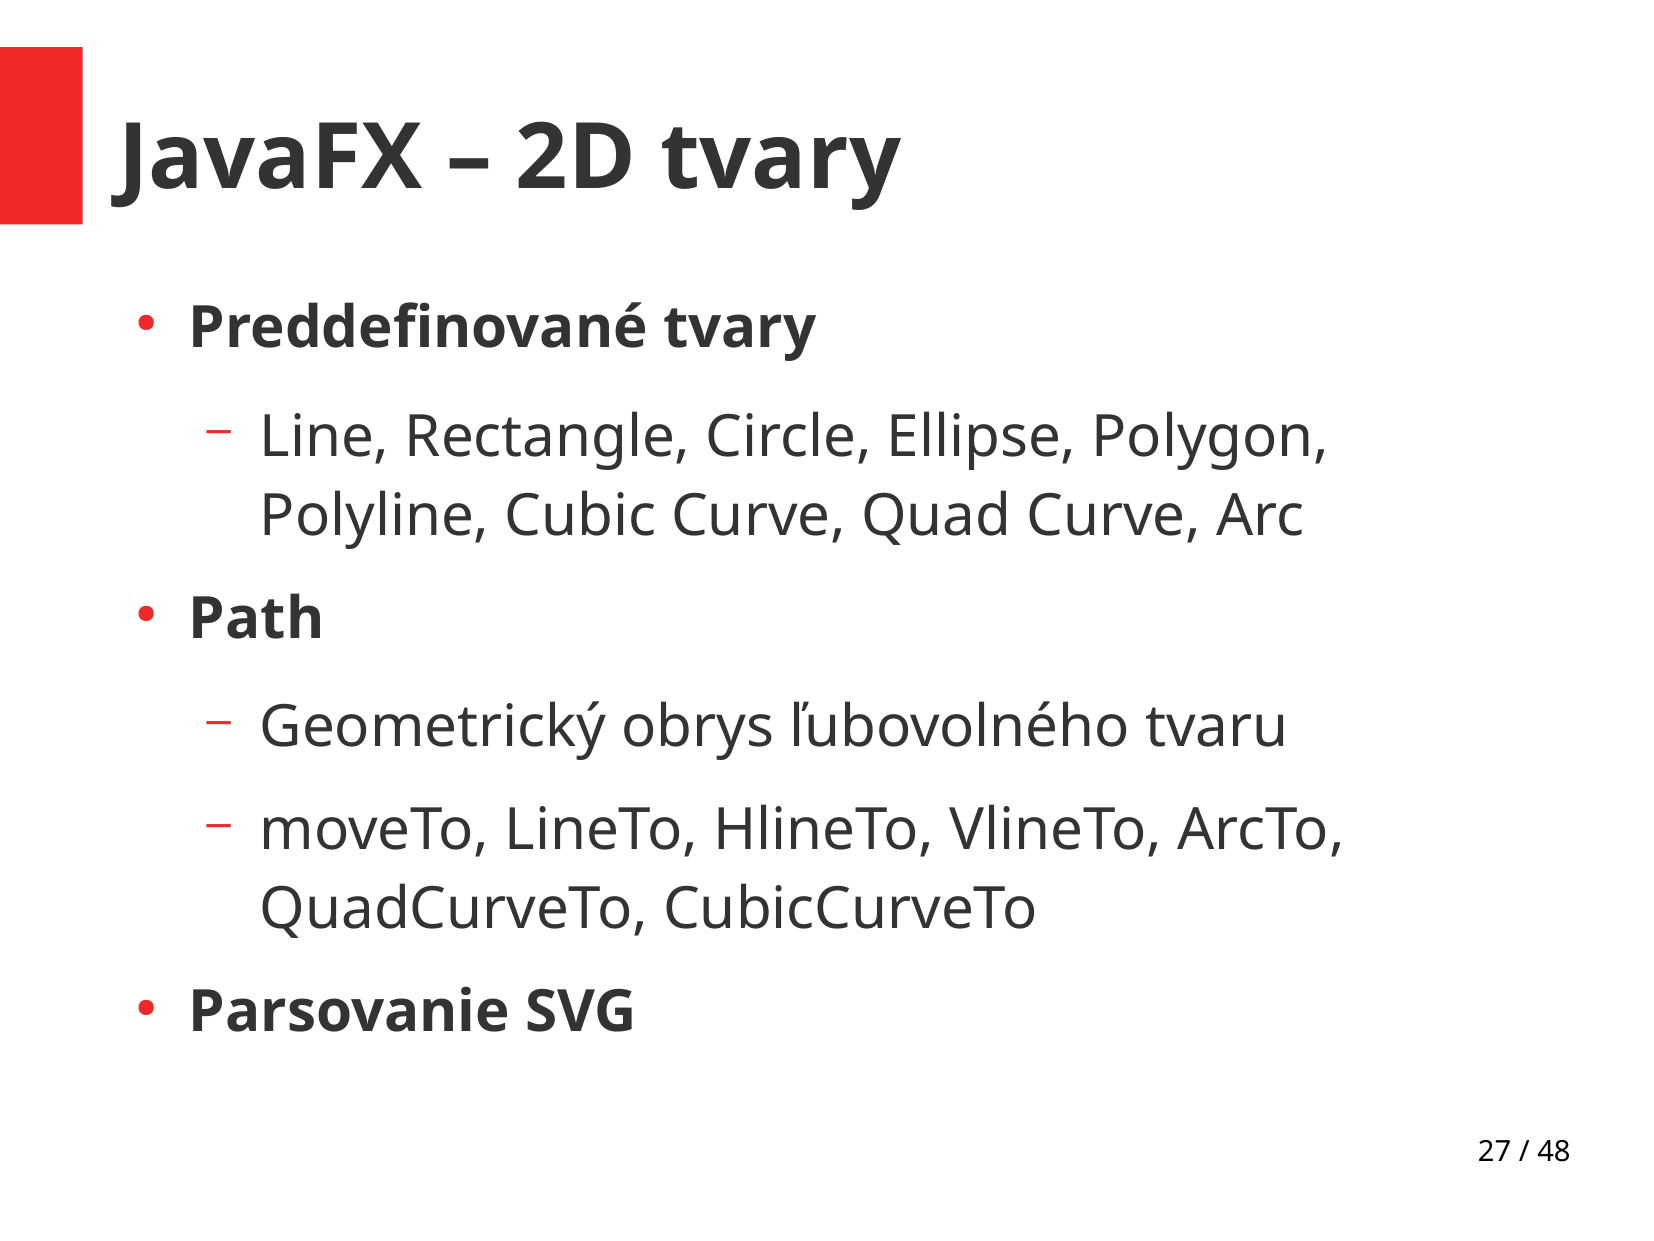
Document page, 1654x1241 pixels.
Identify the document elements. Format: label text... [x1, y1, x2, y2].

title JavaFX – 2D tvary [118, 49, 1571, 257]
list Preddefinované tvary Line, Rectangle, Circle, Ellipse, Polygon, Polyline, Cubic Curve, Quad Curve, Arc Path Geometrický obrys ľubovolného tvaru moveTo, LineTo, HlineTo, VlineTo, ArcTo, QuadCurveTo, CubicCurveTo Parsovanie SVG [118, 285, 1536, 1005]
